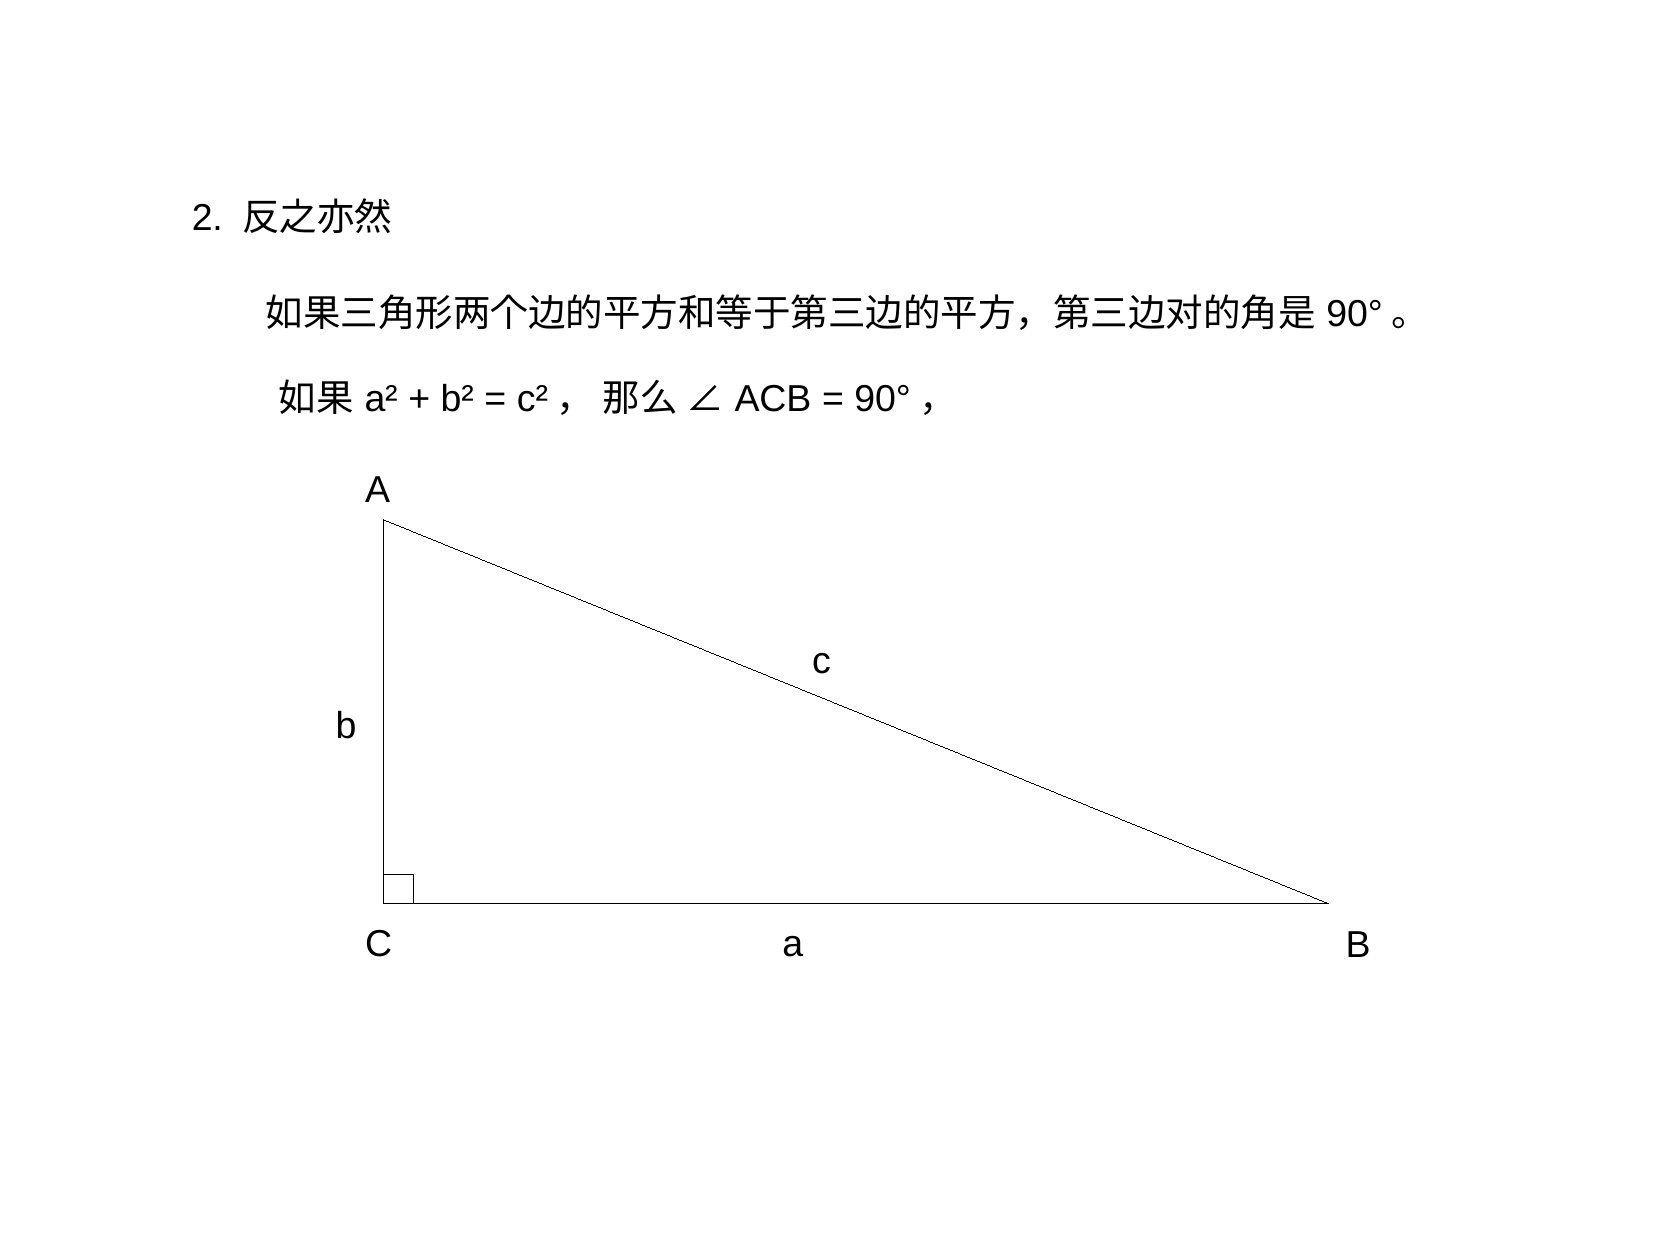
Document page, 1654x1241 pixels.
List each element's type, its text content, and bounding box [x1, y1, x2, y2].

text_box [384, 875, 413, 903]
text_box a [767, 915, 819, 973]
text_box B [1330, 915, 1386, 973]
text_box 如果a² + b² = c²， 那么 ∠ACB = 90°， [236, 361, 931, 443]
text_box b [320, 696, 372, 754]
chart [766, 667, 886, 727]
text_box 2. 反之亦然 如果三角形两个边的平方和等于第三边的平方，第三边对的角是90°。 [177, 179, 1477, 1152]
text_box c [797, 632, 846, 689]
text_box A [350, 460, 406, 518]
text_box [383, 519, 1329, 904]
text_box C [350, 915, 408, 973]
